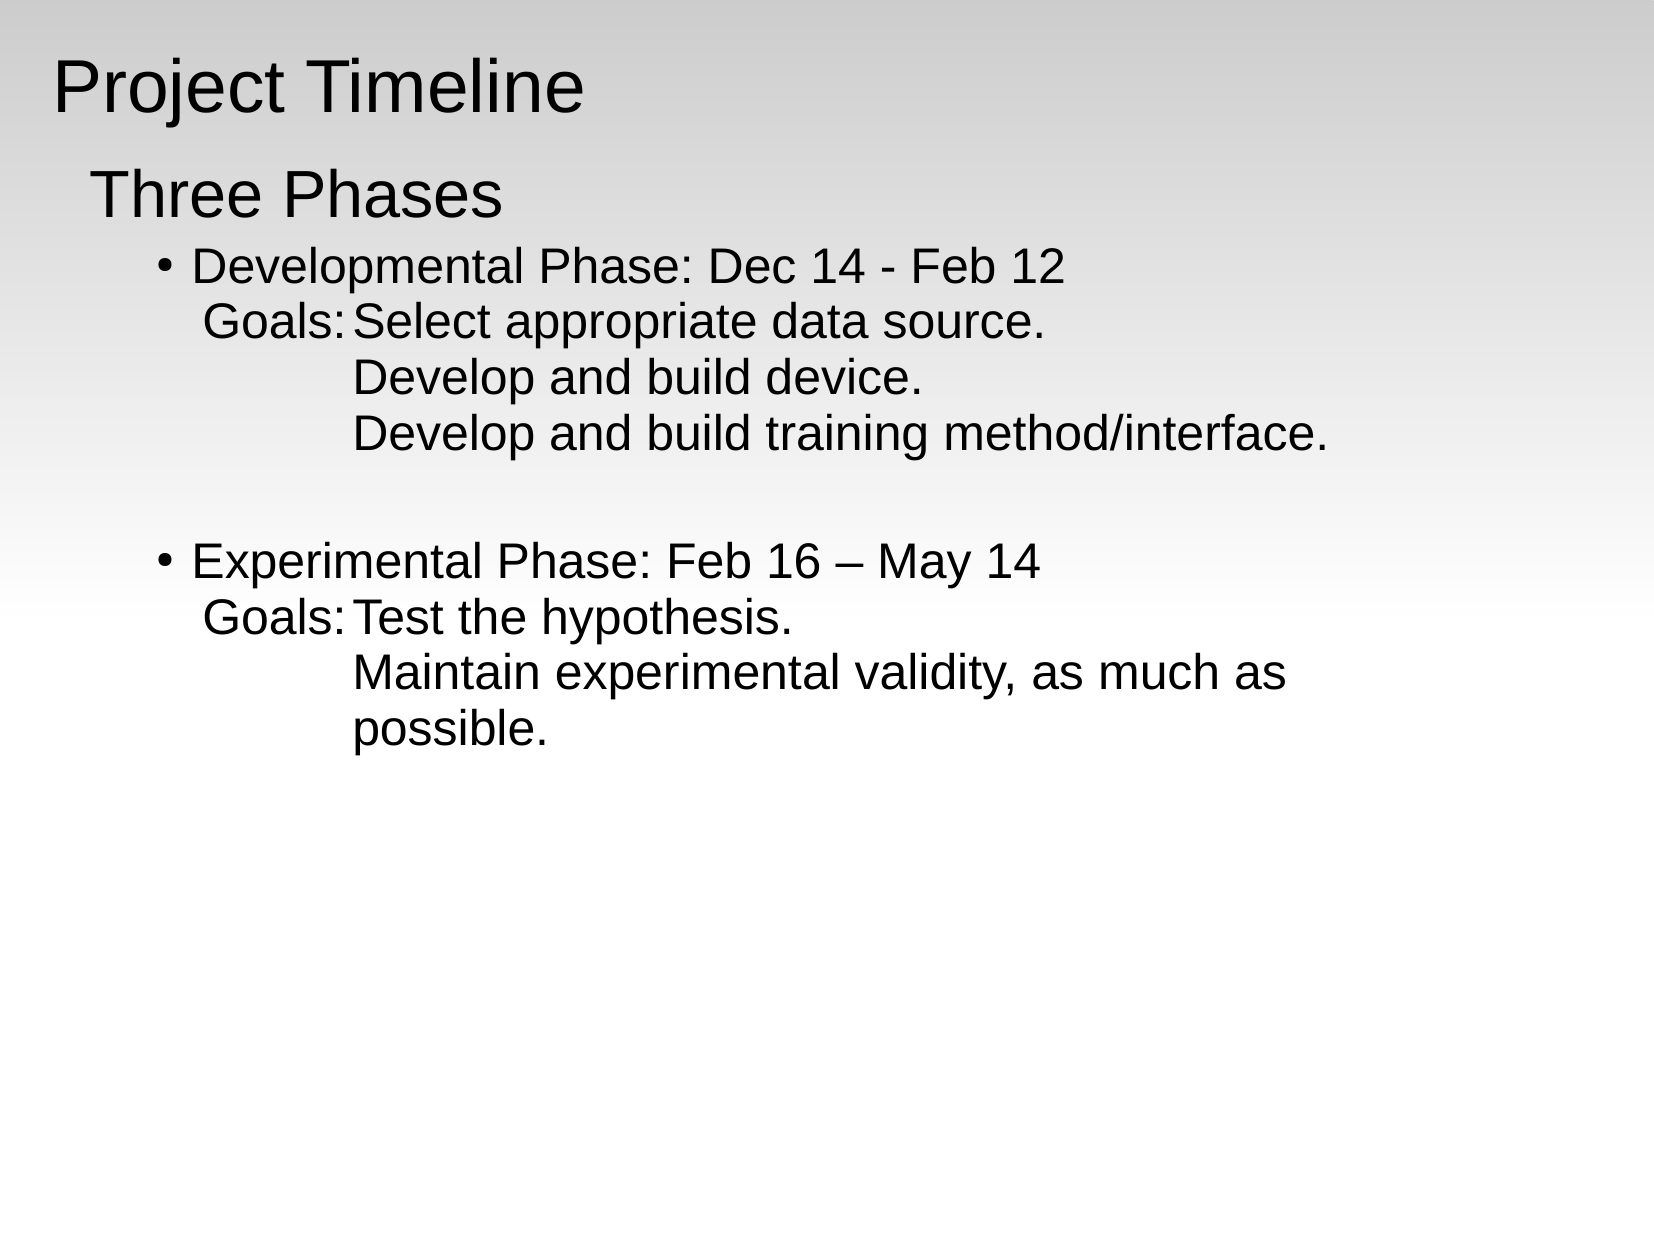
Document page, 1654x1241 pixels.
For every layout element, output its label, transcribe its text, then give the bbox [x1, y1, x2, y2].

text_box Goals: Test the hypothesis. Maintain experimental validity, as much as possible. [187, 581, 1463, 783]
text_box Developmental Phase: Dec 14 - Feb 12 [105, 230, 1082, 302]
text_box Project Timeline [37, 37, 602, 137]
text_box Three Phases [75, 150, 522, 240]
text_box Goals: Select appropriate data source. Develop and build device. Develop and build training method/interface. [187, 286, 1463, 488]
text_box Experimental Phase: Feb 16 – May 14 [105, 526, 1057, 597]
